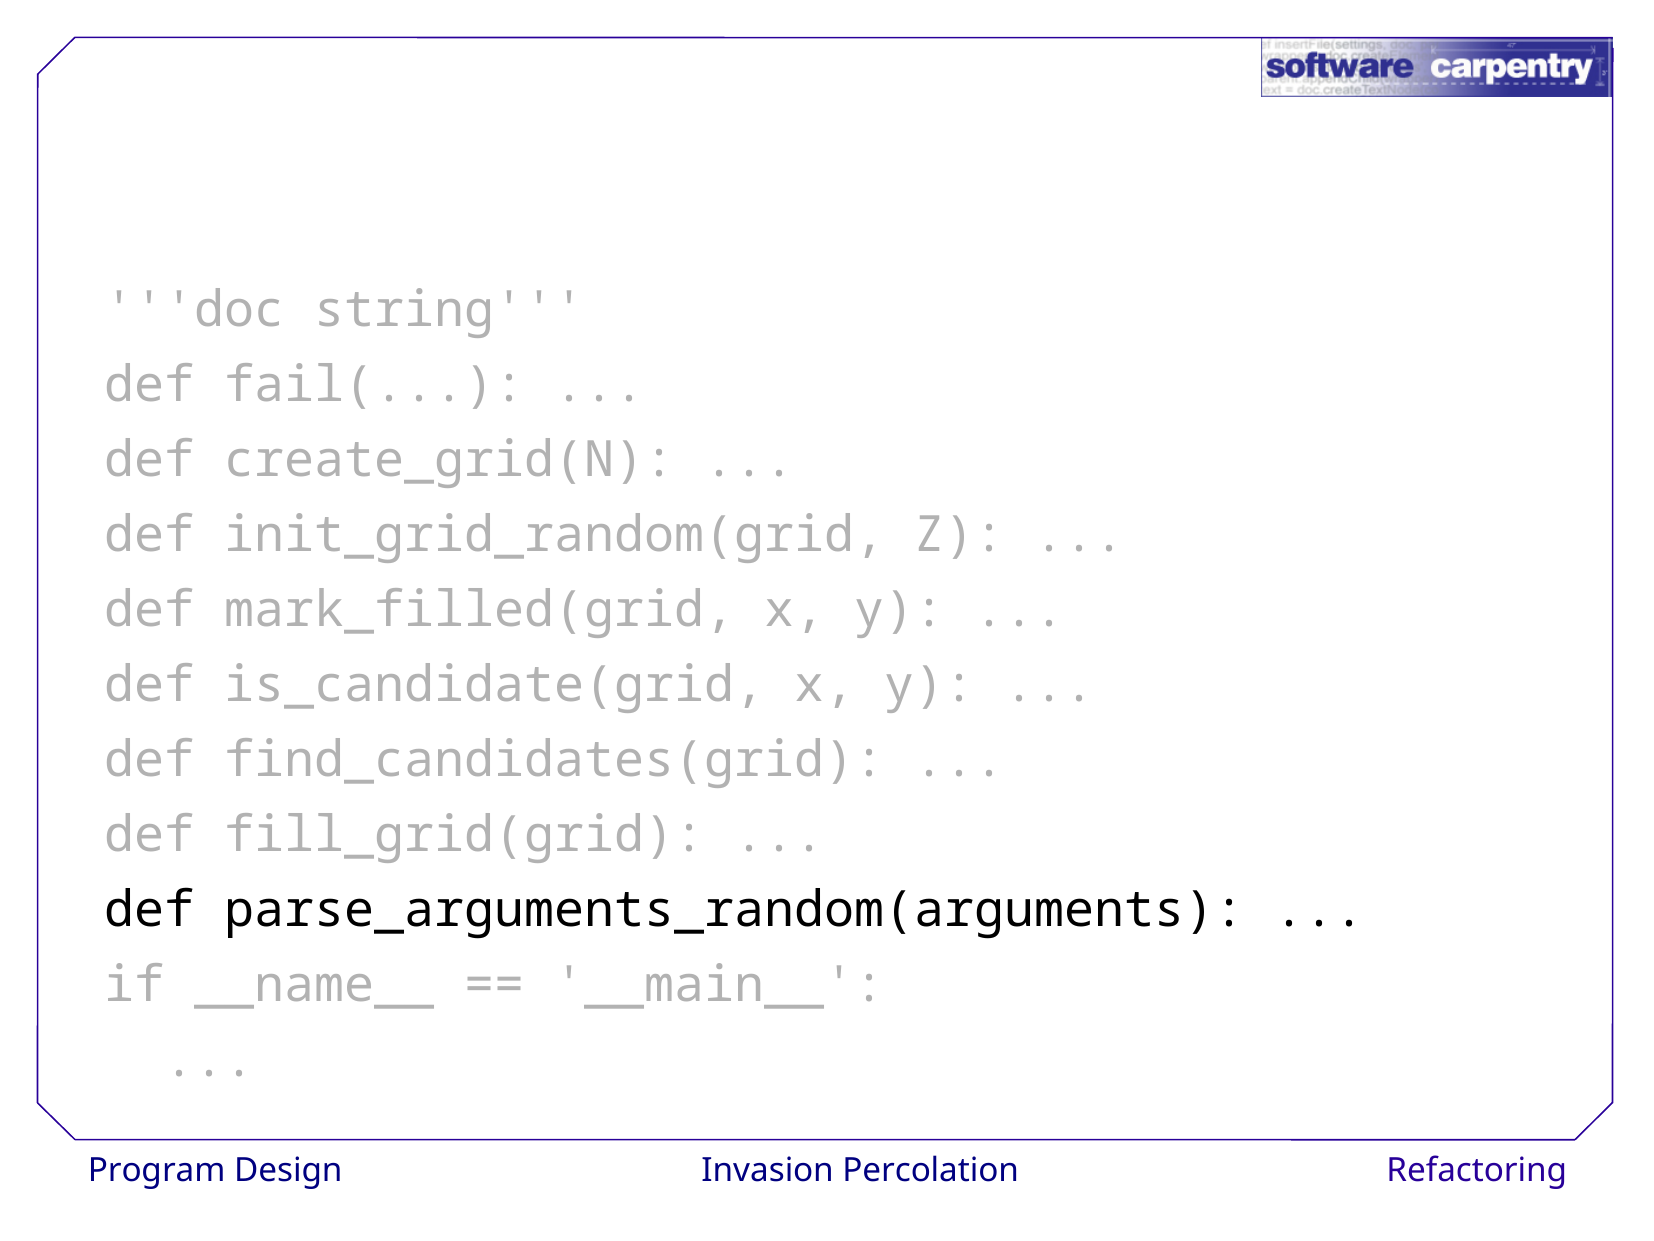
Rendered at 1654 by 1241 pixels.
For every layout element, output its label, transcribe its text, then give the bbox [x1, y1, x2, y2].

text_box '''doc string''' def fail(...): ... def create_grid(N): ... def init_grid_random(grid, Z): ... def mark_filled(grid, x, y): ... def is_candidate(grid, x, y): ... def find_candidates(grid): ... def fill_grid(grid): ... def parse_arguments_random(arguments): ... if __name__ == '__main__': ... [89, 253, 1508, 1093]
picture [1261, 39, 1613, 97]
